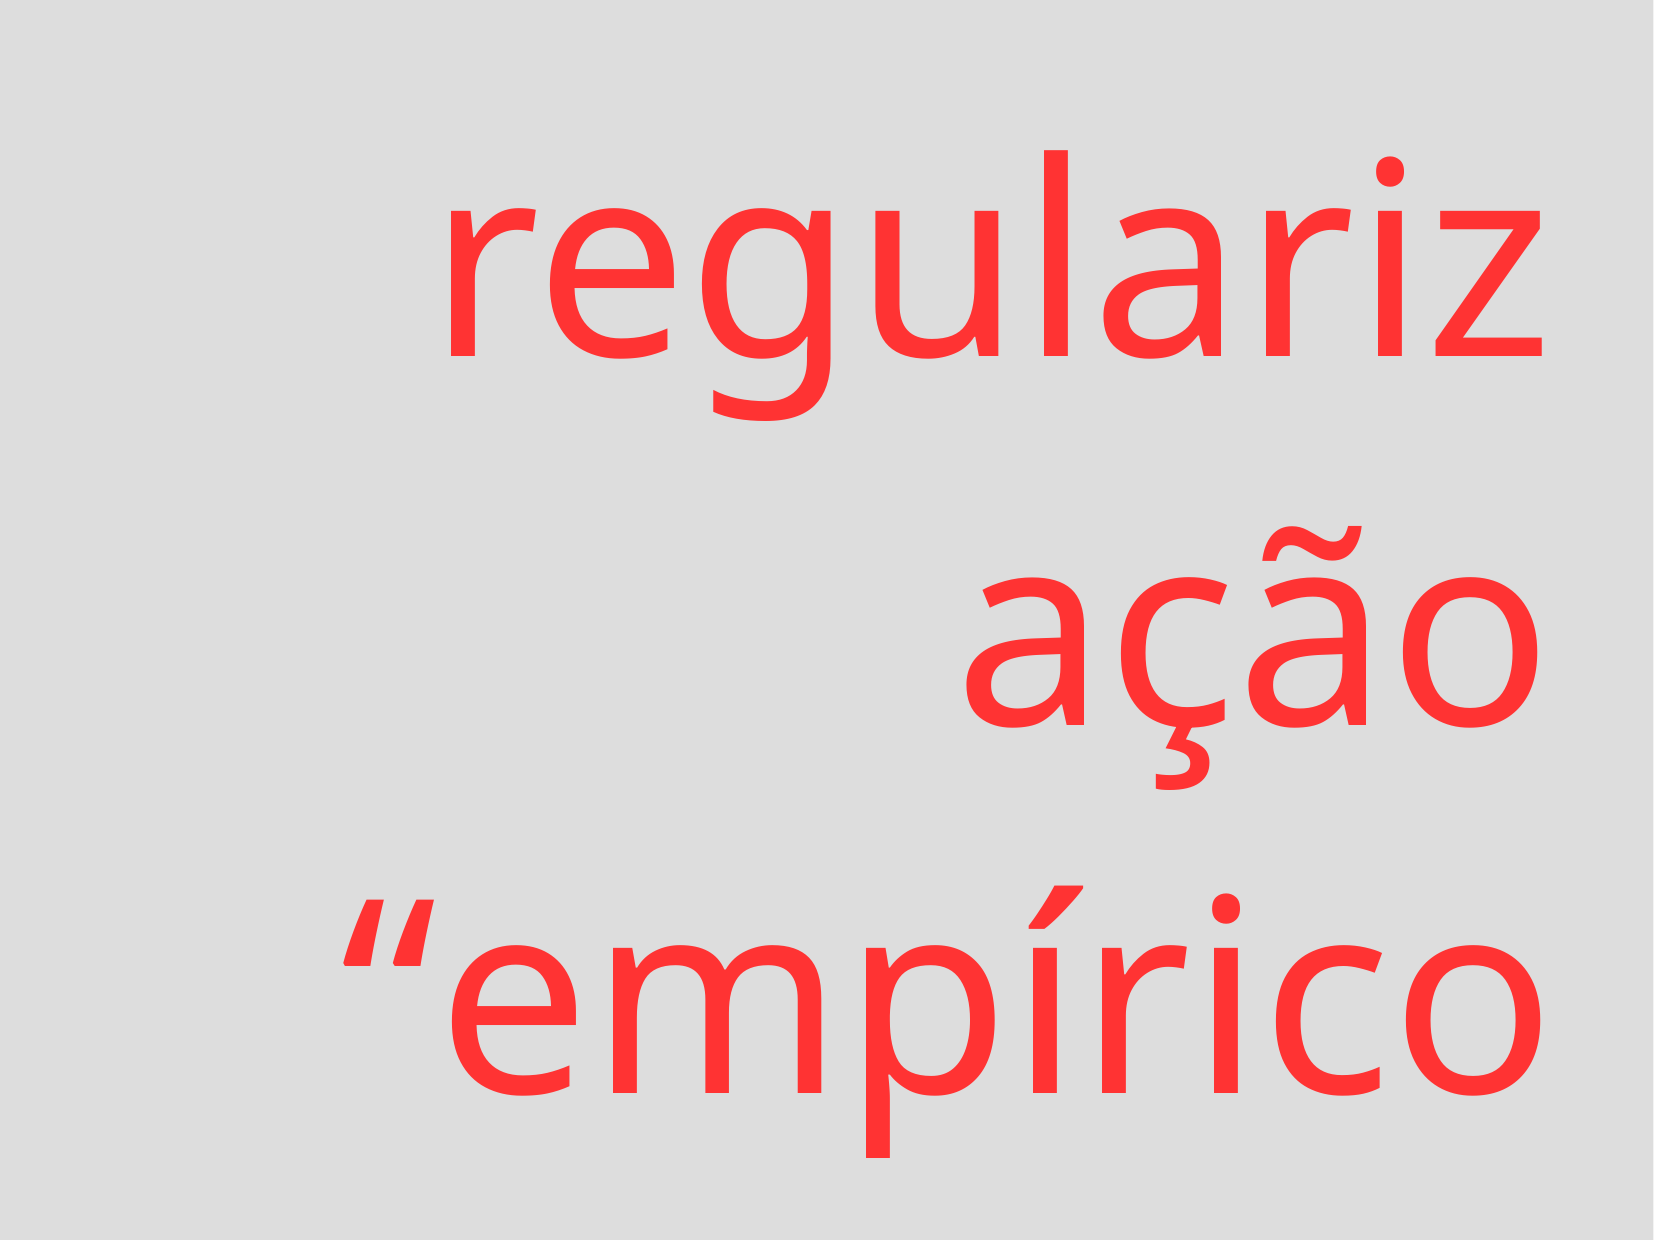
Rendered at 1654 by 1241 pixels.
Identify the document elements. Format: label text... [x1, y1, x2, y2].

text_box instável regularização “empírico” [325, 60, 1579, 1180]
